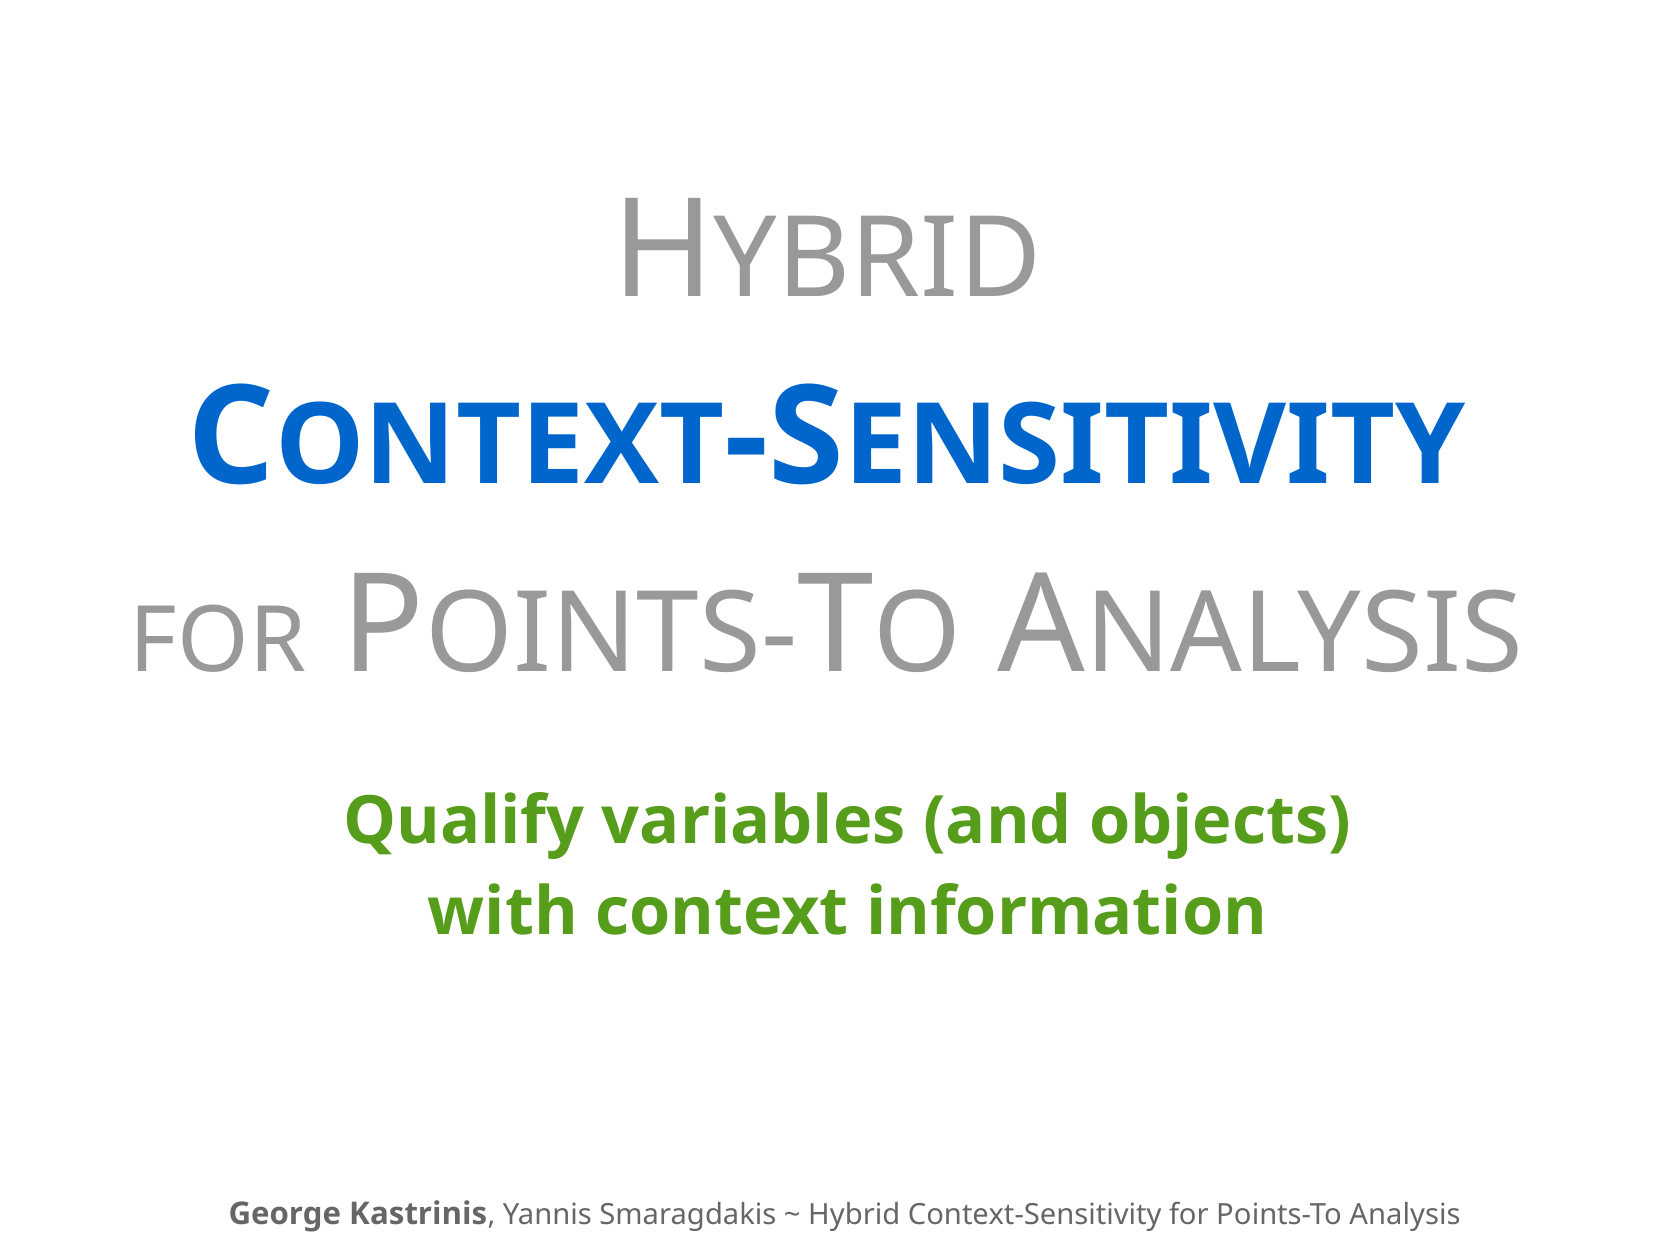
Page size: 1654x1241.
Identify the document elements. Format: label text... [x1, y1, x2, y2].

text_box Qualify variables (and objects) with context information [328, 764, 1329, 930]
text_box HYBRID CONTEXT-SENSITIVITY FOR POINTS-TO ANALYSIS [51, 142, 1603, 620]
